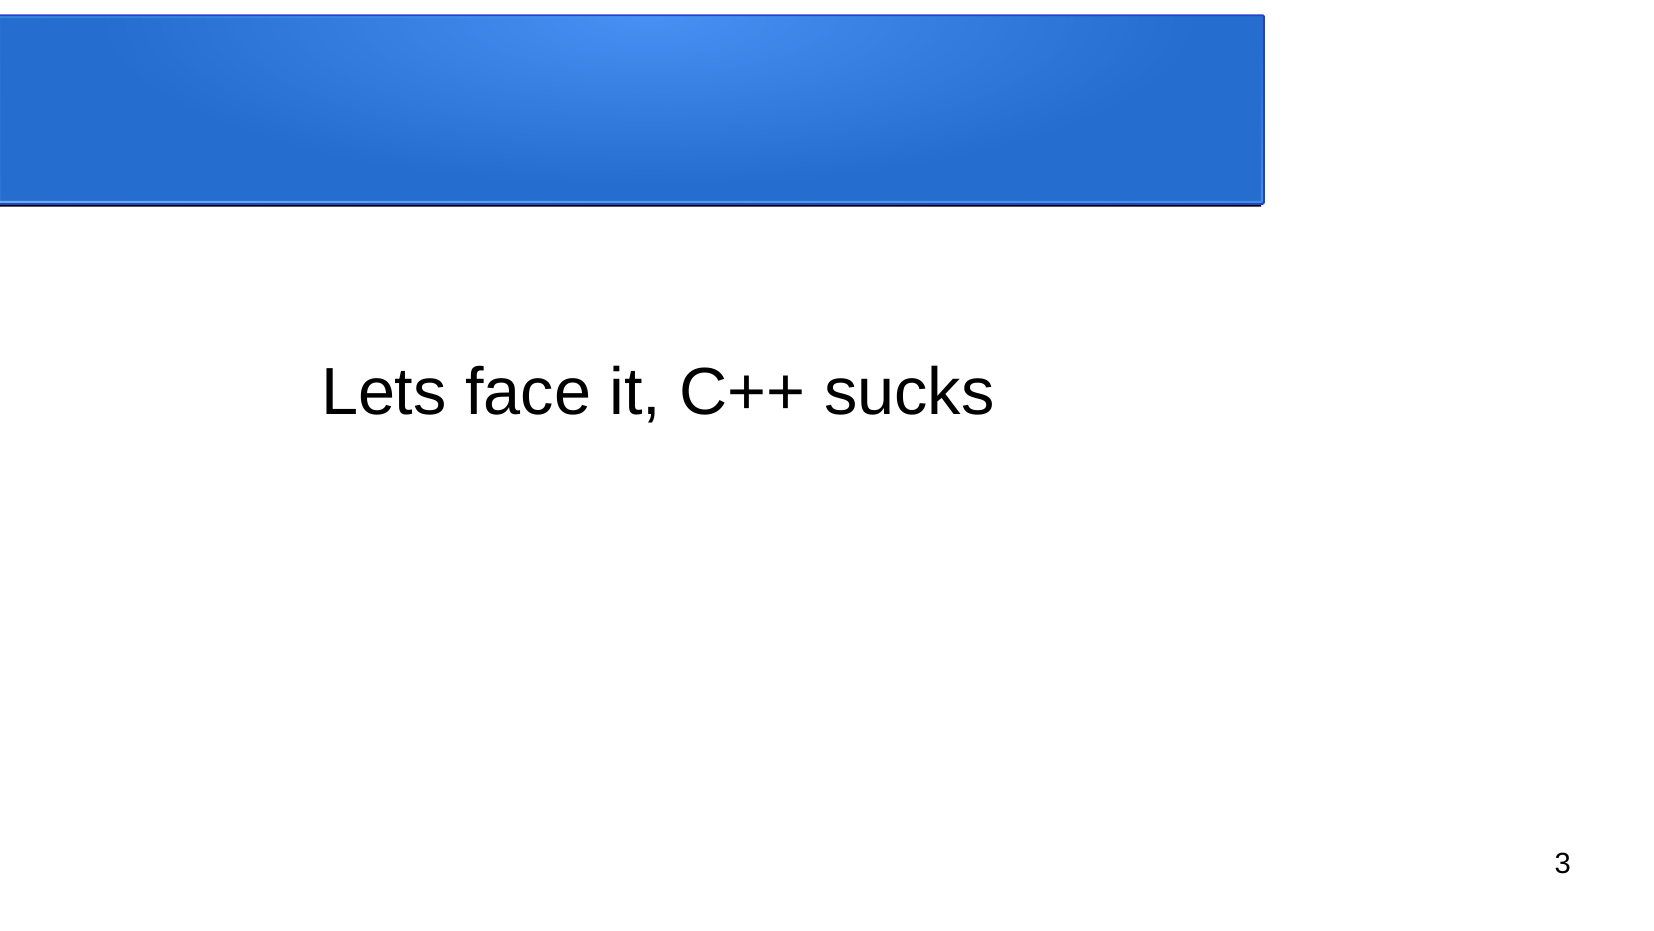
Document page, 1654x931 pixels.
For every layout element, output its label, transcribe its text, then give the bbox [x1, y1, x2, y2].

subtitle Lets face it, C++ sucks [82, 35, 1235, 748]
